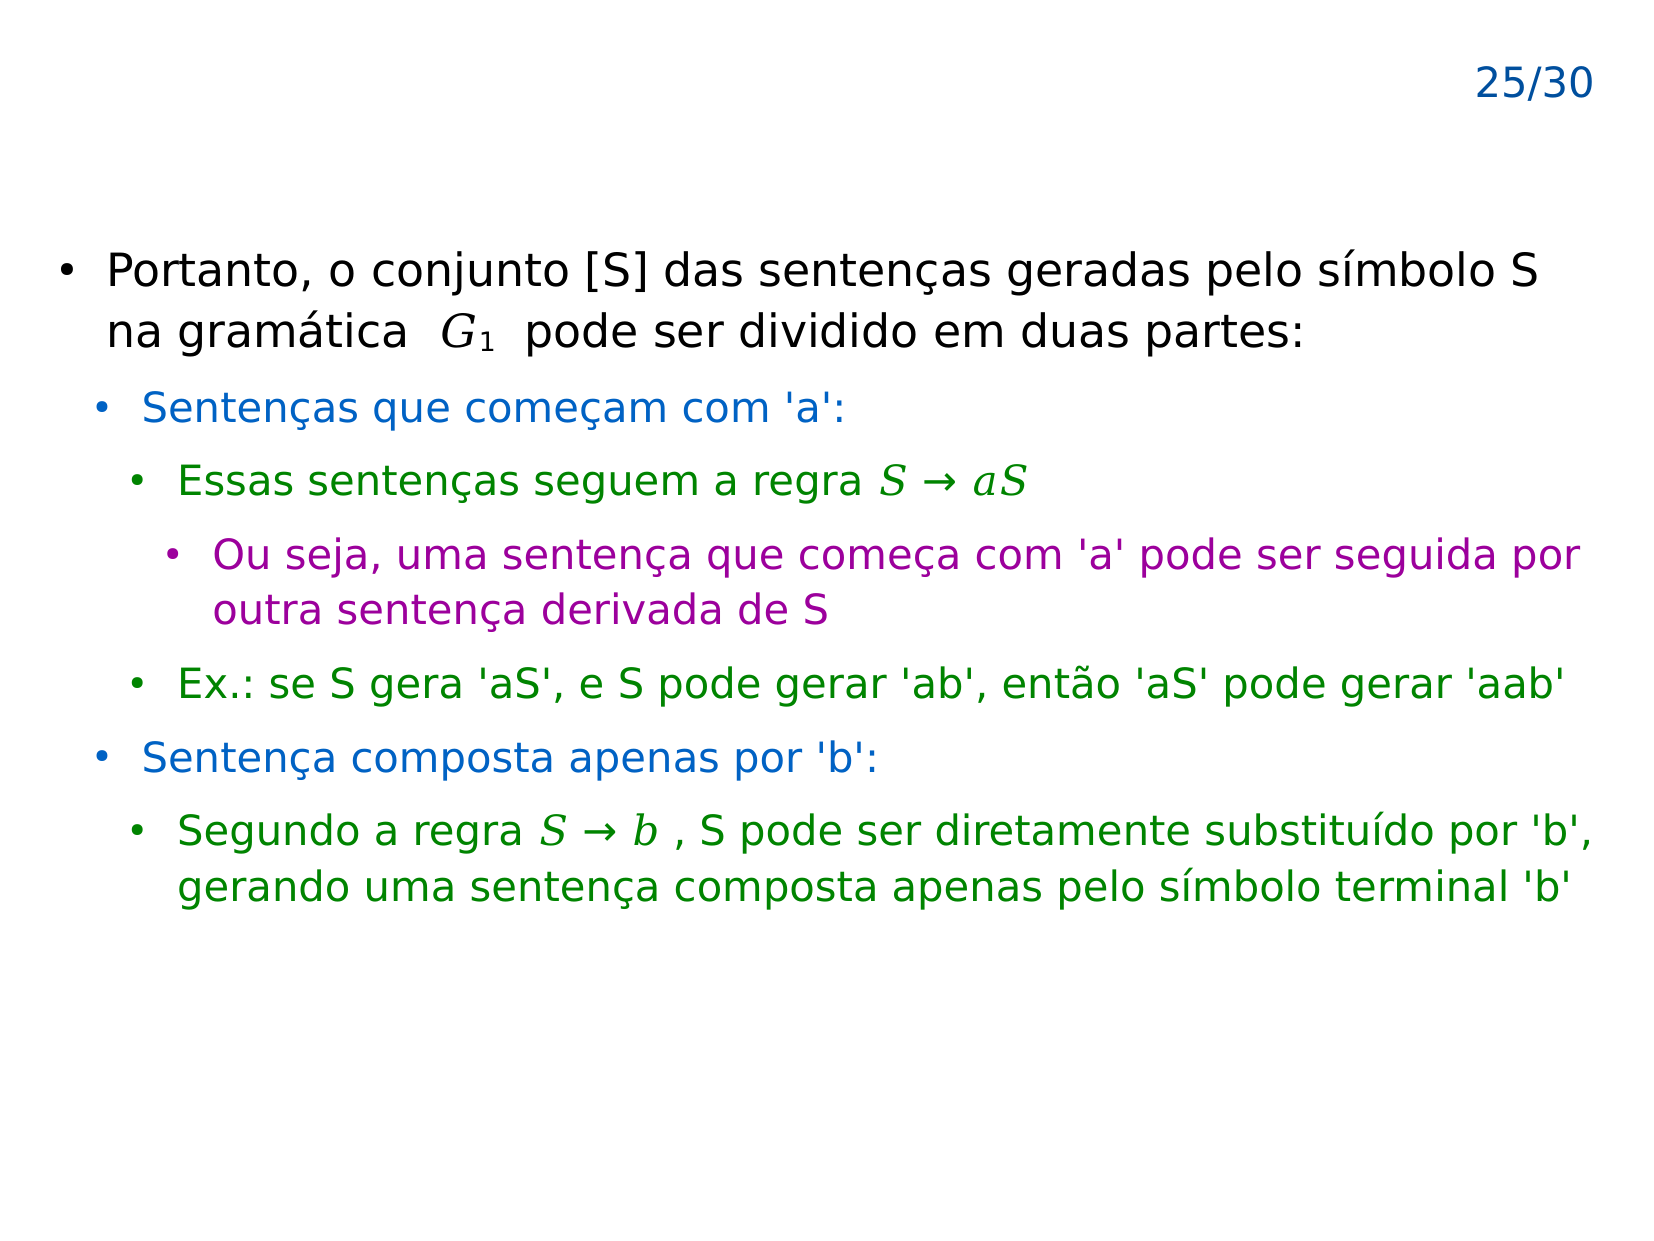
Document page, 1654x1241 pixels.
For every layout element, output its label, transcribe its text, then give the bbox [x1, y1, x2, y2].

list Portanto, o conjunto [S] das sentenças geradas pelo símbolo S na gramática 𝐺1 pode ser dividido em duas partes: Sentenças que começam com 'a': Essas sentenças seguem a regra 𝑆 → 𝑎𝑆 Ou seja, uma sentença que começa com 'a' pode ser seguida por outra sentença derivada de S Ex.: se S gera 'aS', e S pode gerar 'ab', então 'aS' pode gerar 'aab' Sentença composta apenas por 'b': Segundo a regra 𝑆 → 𝑏 , S pode ser diretamente substituído por 'b', gerando uma sentença composta apenas pelo símbolo terminal 'b' [59, 236, 1595, 1211]
